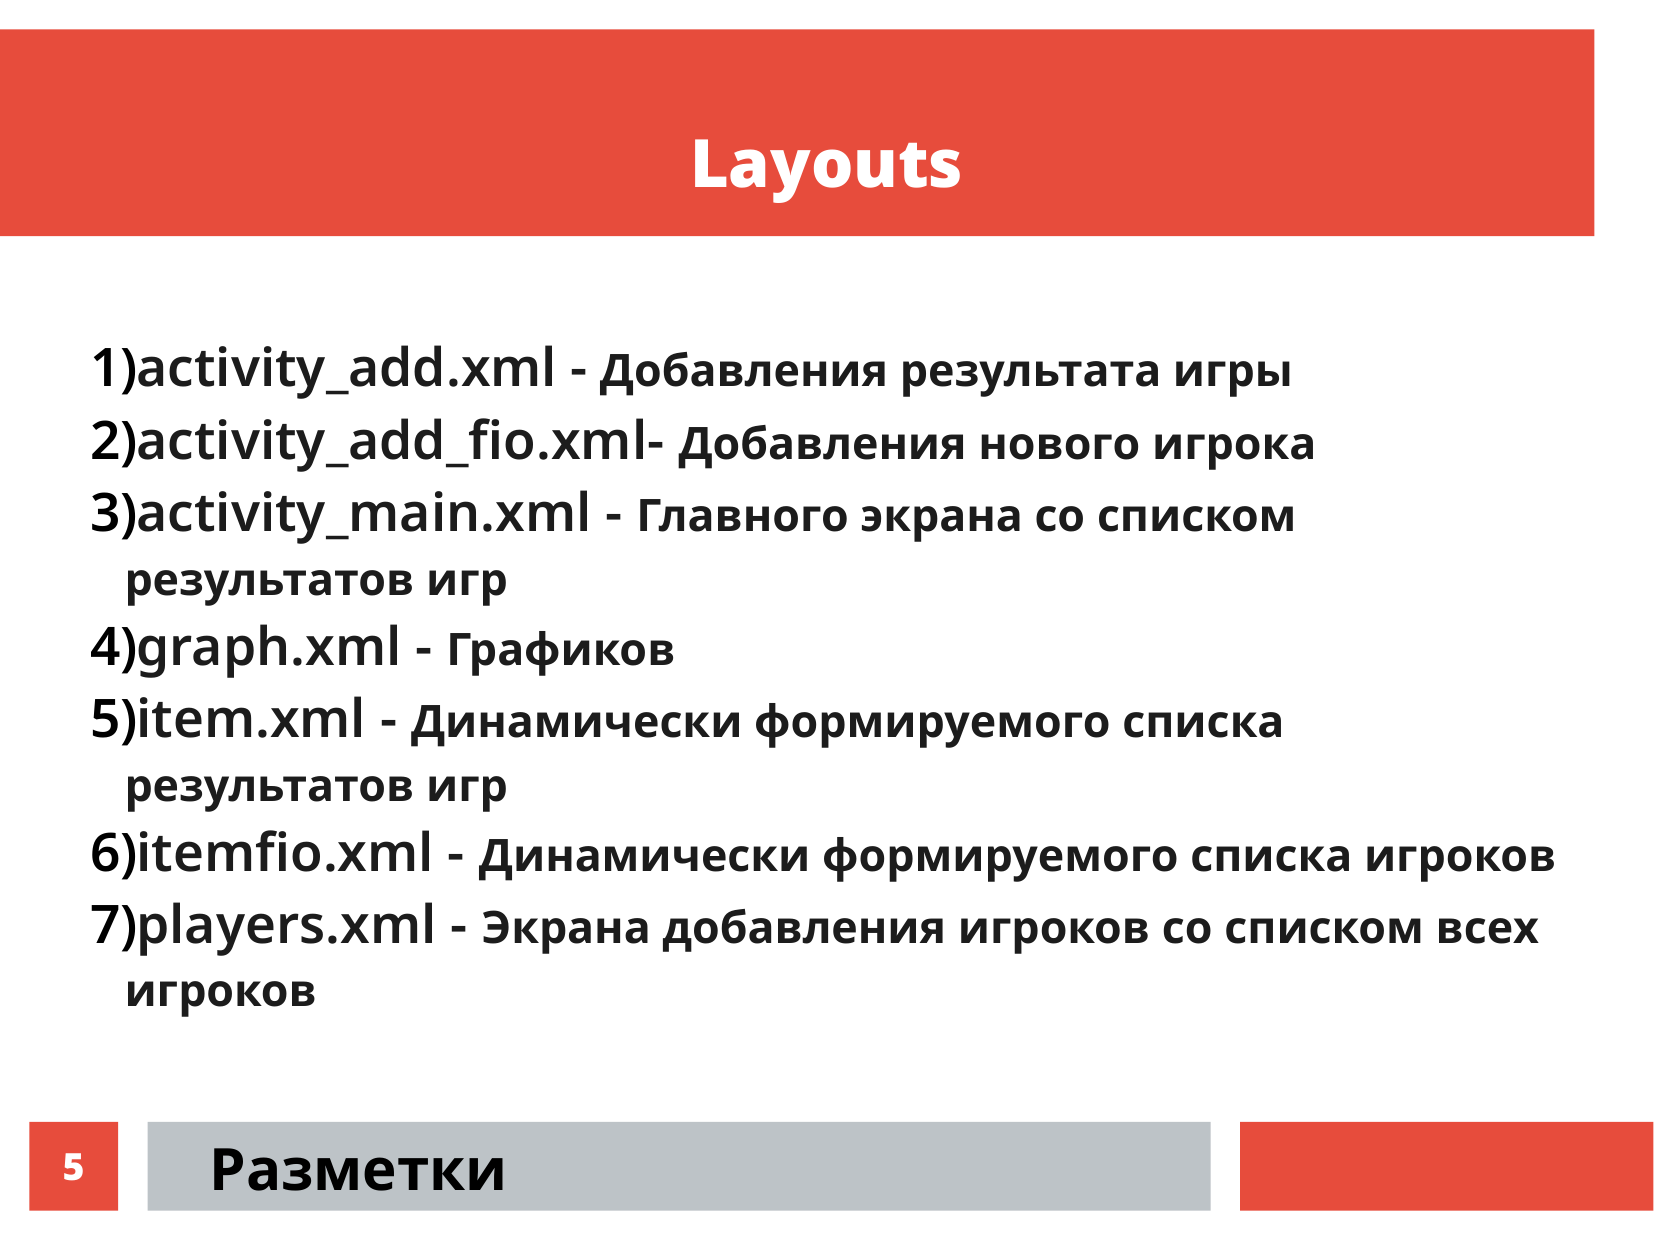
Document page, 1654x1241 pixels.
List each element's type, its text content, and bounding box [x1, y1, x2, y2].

text_box Разметки [194, 1120, 765, 1215]
title Layouts [58, 58, 1595, 207]
list activity_add.xml - Добавления результата игры activity_add_fio.xml- Добавления нового игрока activity_main.xml - Главного экрана со списком результатов игр graph.xml - Графиков item.xml - Динамически формируемого списка результатов игр itemfio.xml - Динамически формируемого списка игроков players.xml - Экрана добавления игроков со списком всех игроков [89, 329, 1575, 1068]
